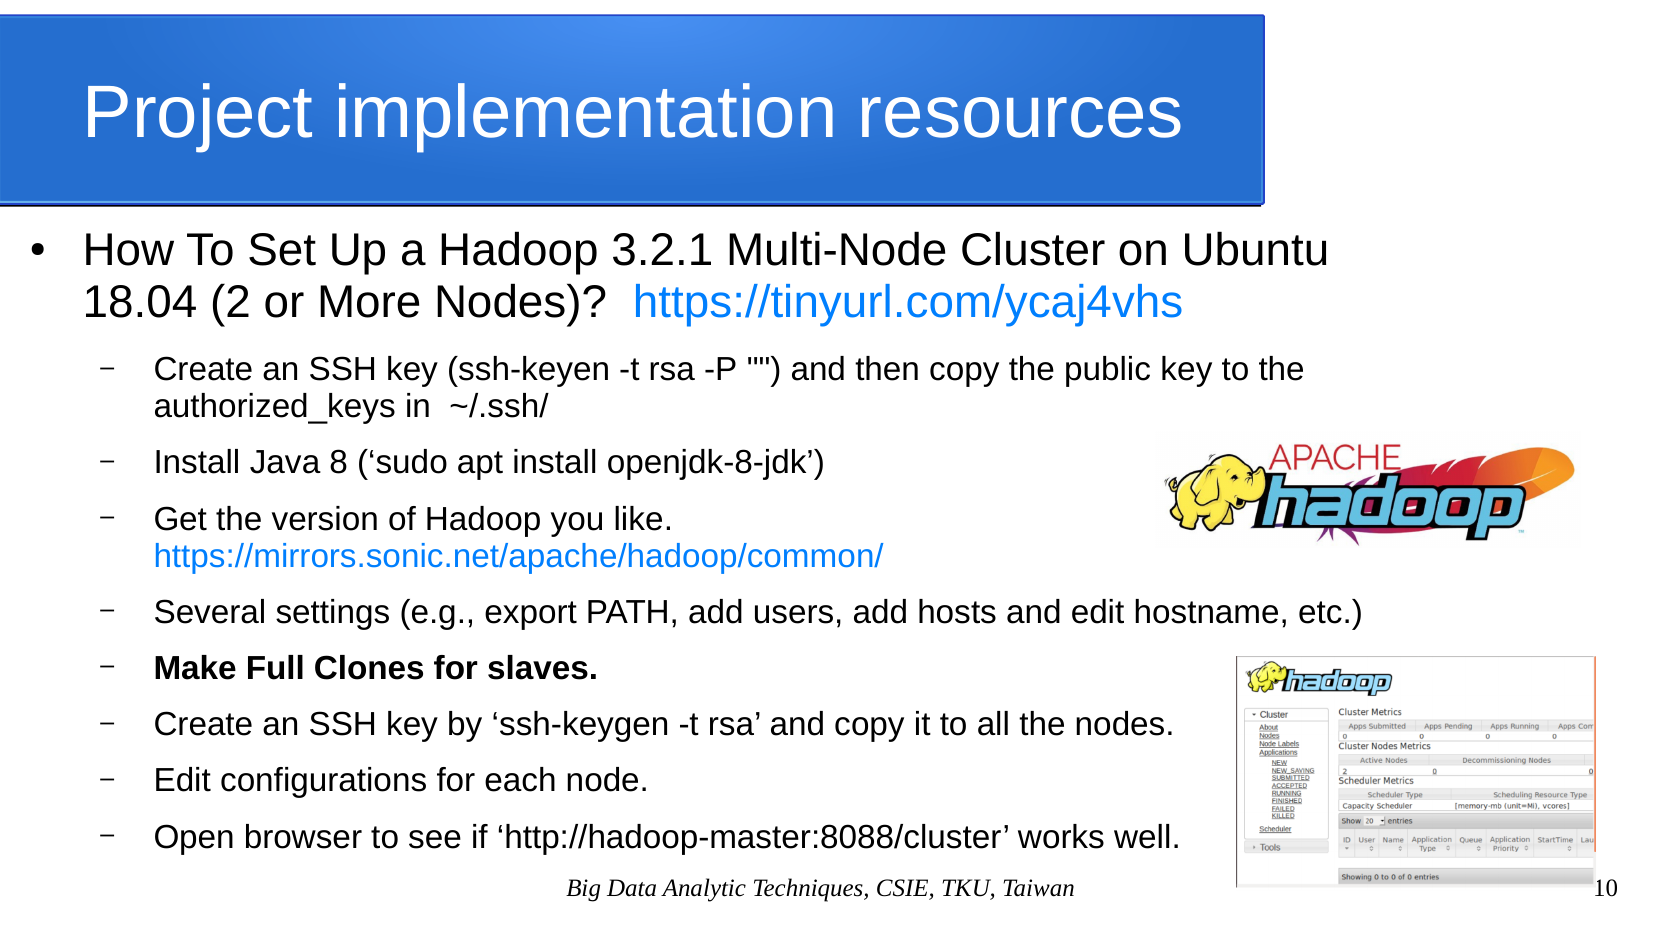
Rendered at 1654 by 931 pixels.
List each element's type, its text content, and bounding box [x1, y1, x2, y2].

title Project implementation resources [82, 35, 1235, 189]
picture [1236, 656, 1597, 891]
picture [1155, 431, 1581, 548]
list How To Set Up a Hadoop 3.2.1 Multi-Node Cluster on Ubuntu 18.04 (2 or More Nodes)? https://tinyurl.com/ycaj4vhs Create an SSH key (ssh-keyen -t rsa -P "") and then copy the public key to the authorized_keys in ~/.ssh/ Install Java 8 (‘sudo apt install openjdk-8-jdk’) Get the version of Hadoop you like. https://mirrors.sonic.net/apache/hadoop/common/ Several settings (e.g., export PATH, add users, add hosts and edit hostname, etc.) Make Full Clones for slaves. Create an SSH key by ‘ssh-keygen -t rsa’ and copy it to all the nodes. Edit configurations for each node. Open browser to see if ‘http://hadoop-master:8088/cluster’ works well. [11, 224, 1406, 902]
